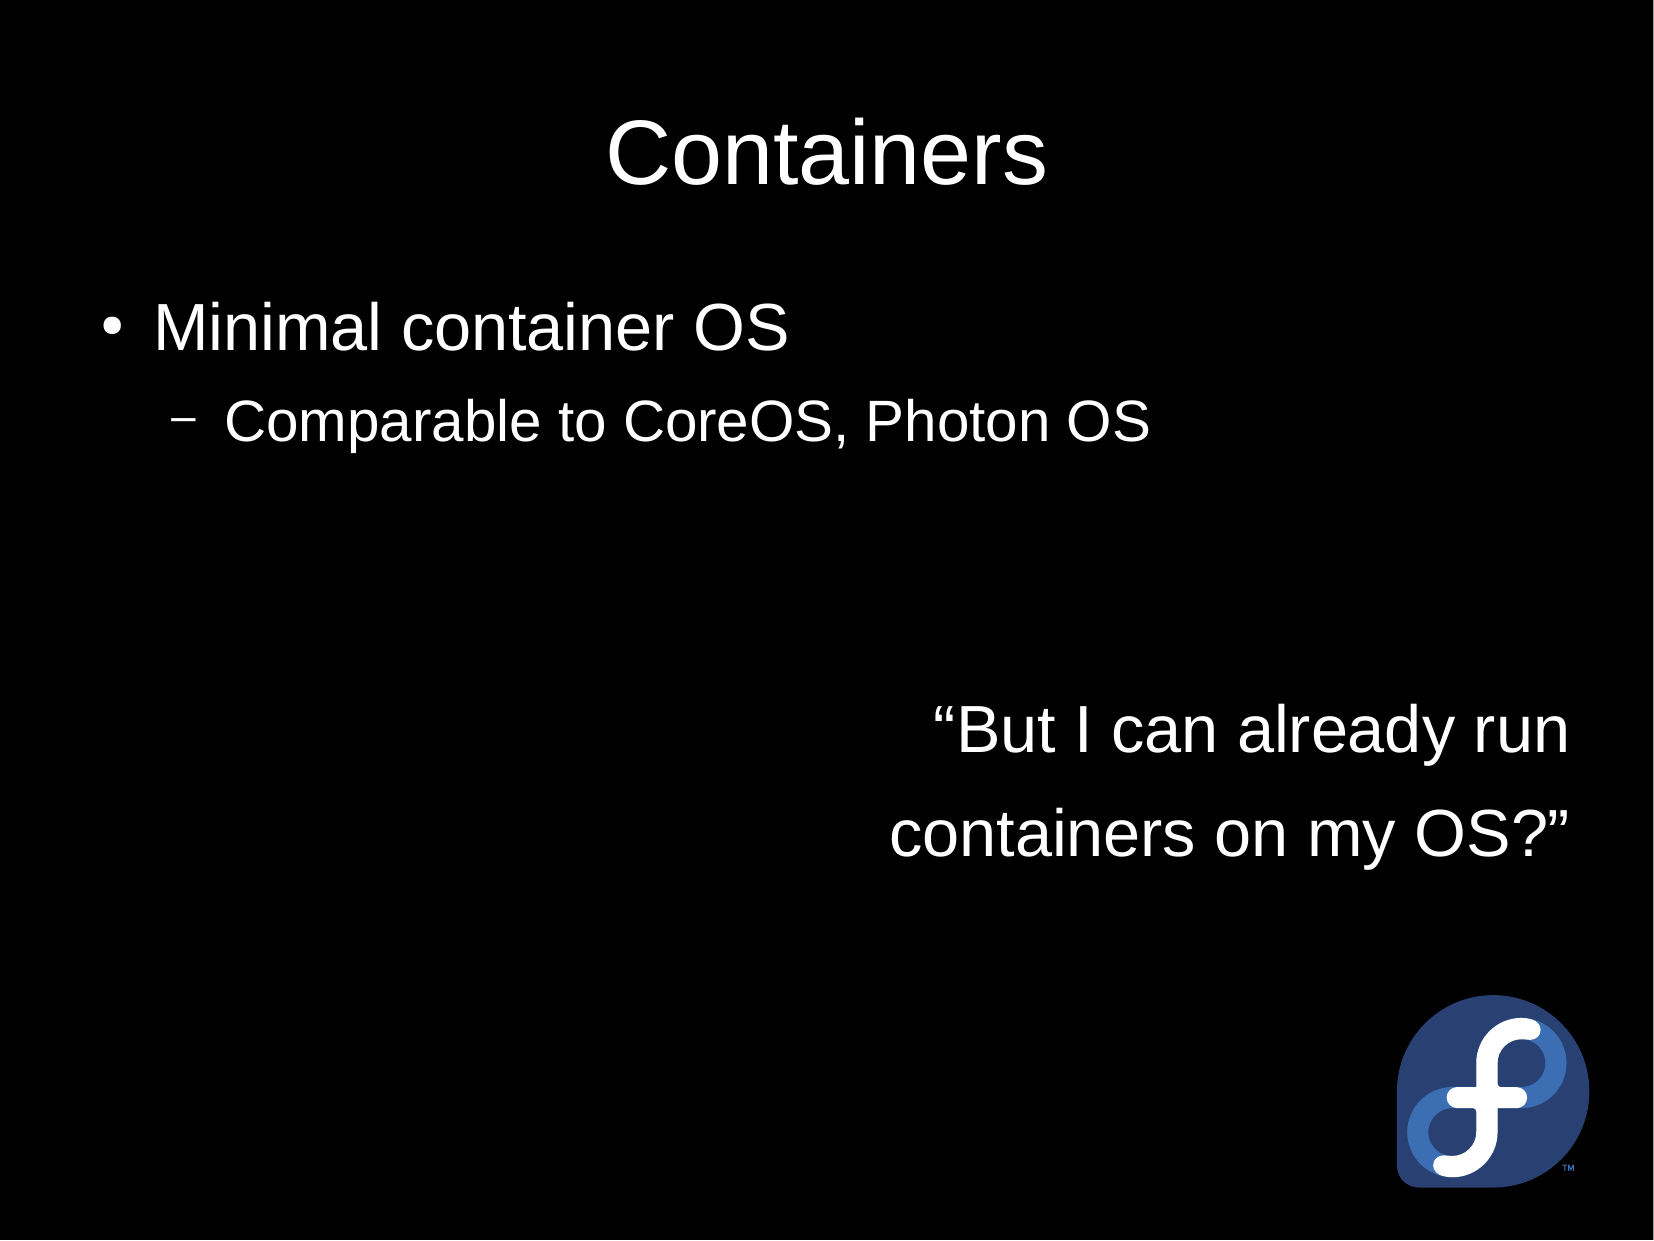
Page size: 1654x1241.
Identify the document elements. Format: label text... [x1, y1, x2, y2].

list Minimal container OS Comparable to CoreOS, Photon OS “But I can already run containers on my OS?” [82, 290, 1571, 1010]
picture [1396, 994, 1591, 1189]
title Containers [82, 49, 1571, 257]
